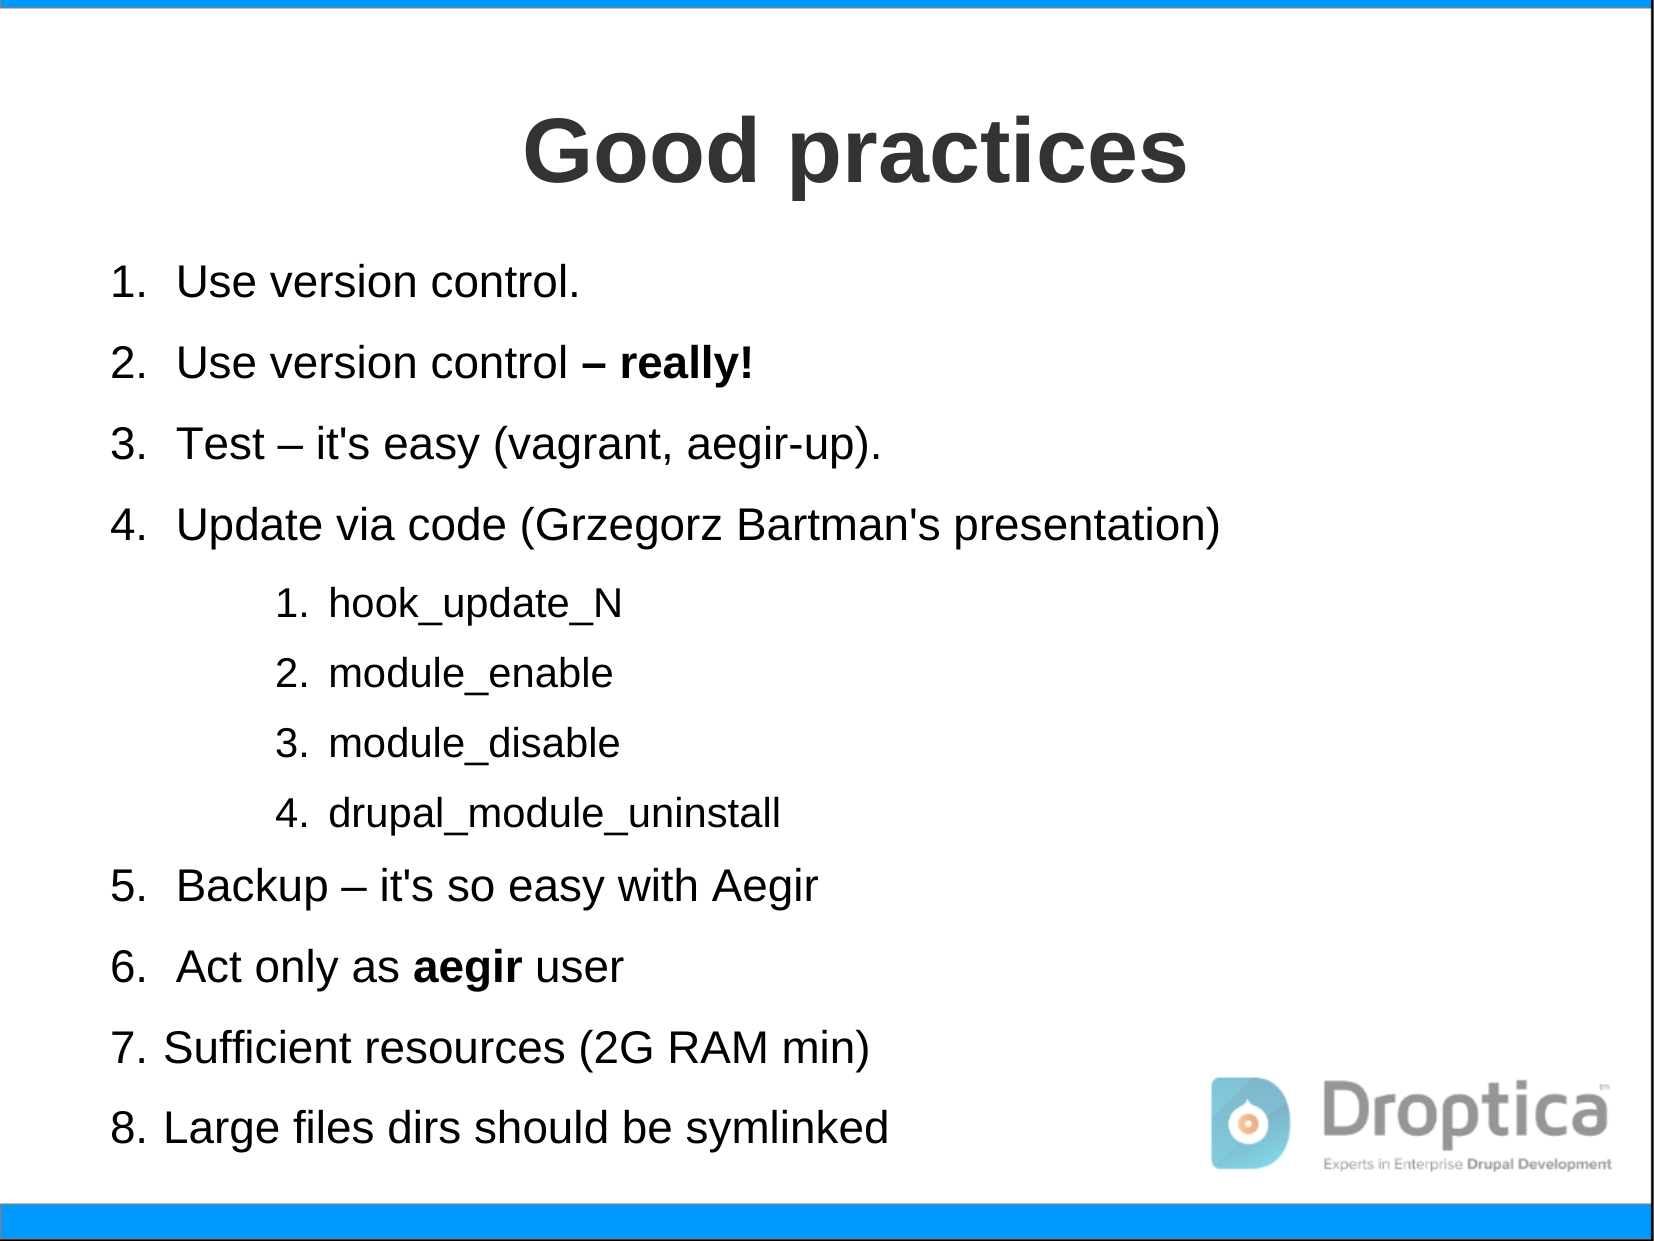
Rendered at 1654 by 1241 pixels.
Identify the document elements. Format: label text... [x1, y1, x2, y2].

title Good practices [177, 47, 1536, 255]
picture [0, 0, 1654, 1241]
list Use version control. Use version control – really! Test – it's easy (vagrant, aegir-up). Update via code (Grzegorz Bartman's presentation) hook_update_N module_enable module_disable drupal_module_uninstall Backup – it's so easy with Aegir Act only as aegir user Sufficient resources (2G RAM min) Large files dirs should be symlinked [92, 256, 1548, 1154]
